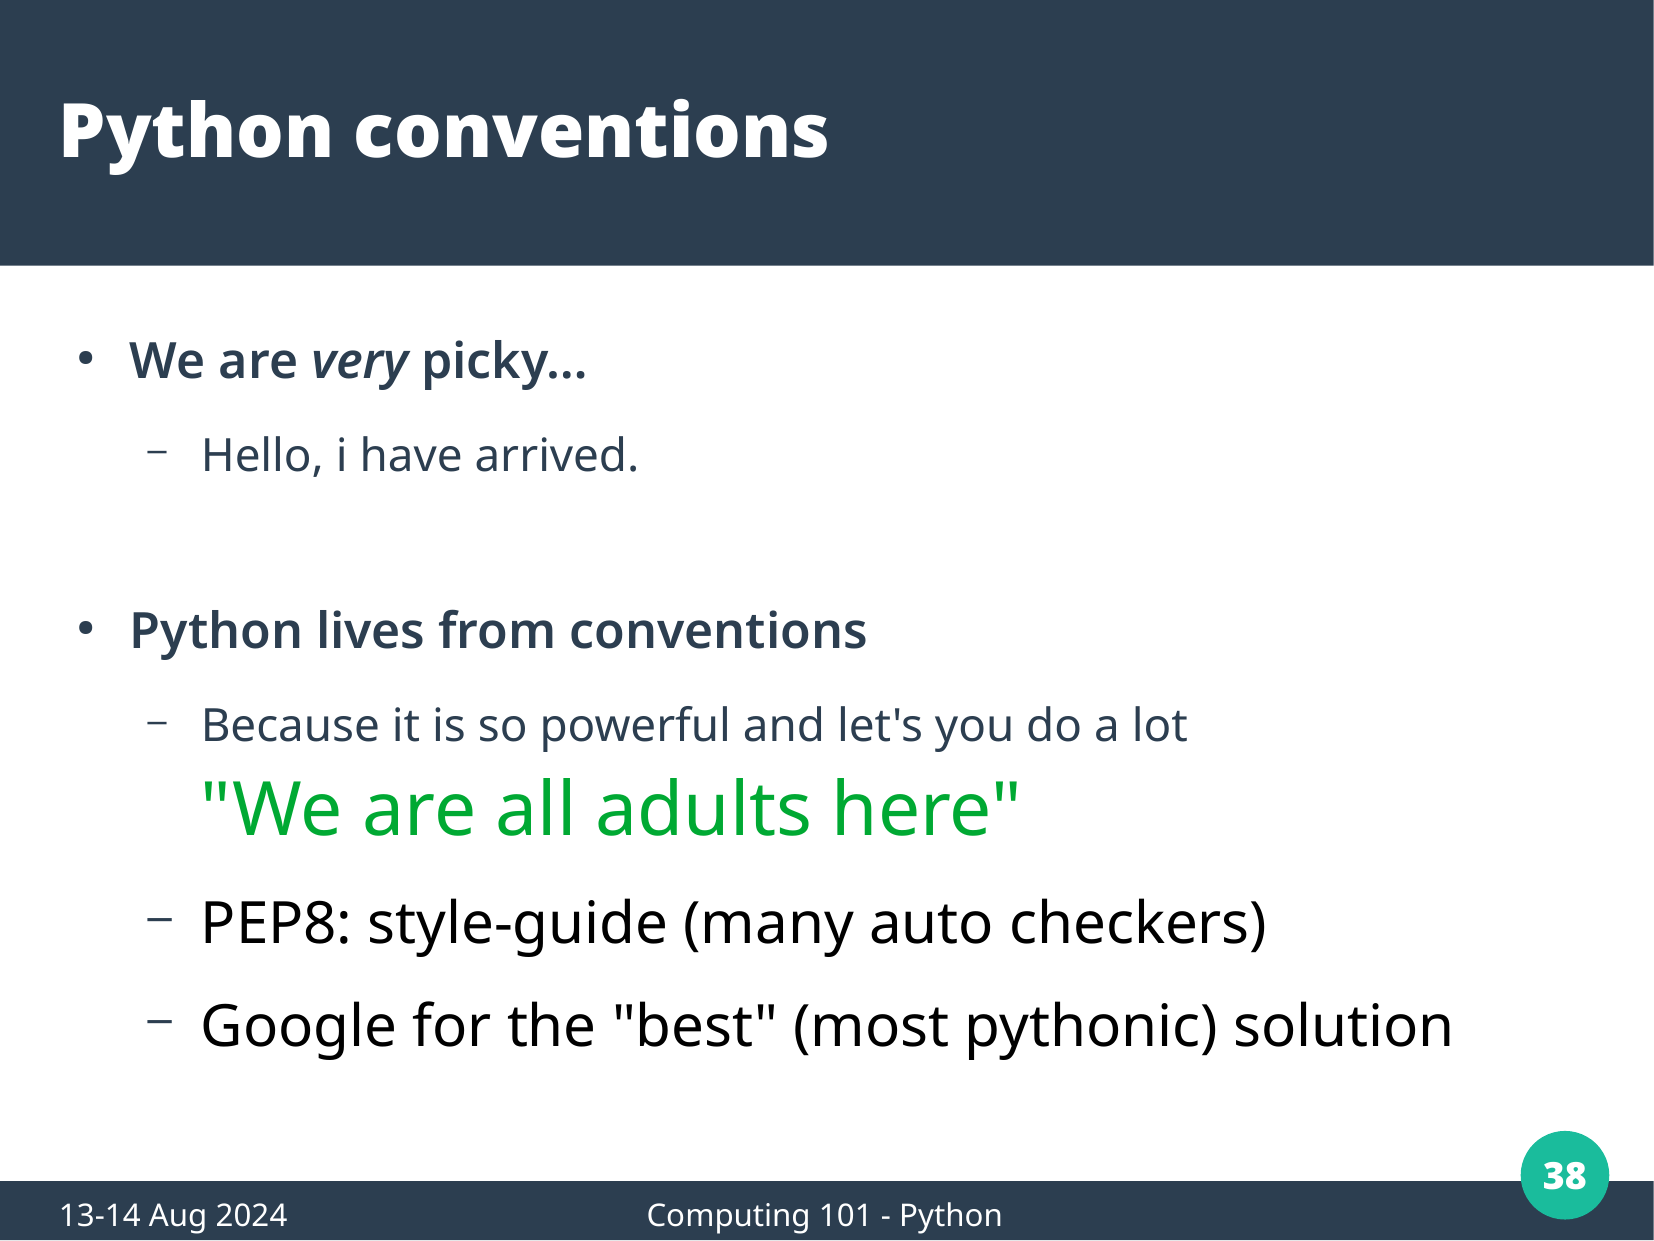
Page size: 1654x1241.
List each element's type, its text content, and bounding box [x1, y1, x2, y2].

title Python conventions [59, 49, 1595, 207]
list We are very picky… Hello, i have arrived. Python lives from conventions Because it is so powerful and let's you do a lot "We are all adults here" PEP8: style-guide (many auto checkers) Google for the "best" (most pythonic) solution [59, 324, 1595, 1152]
